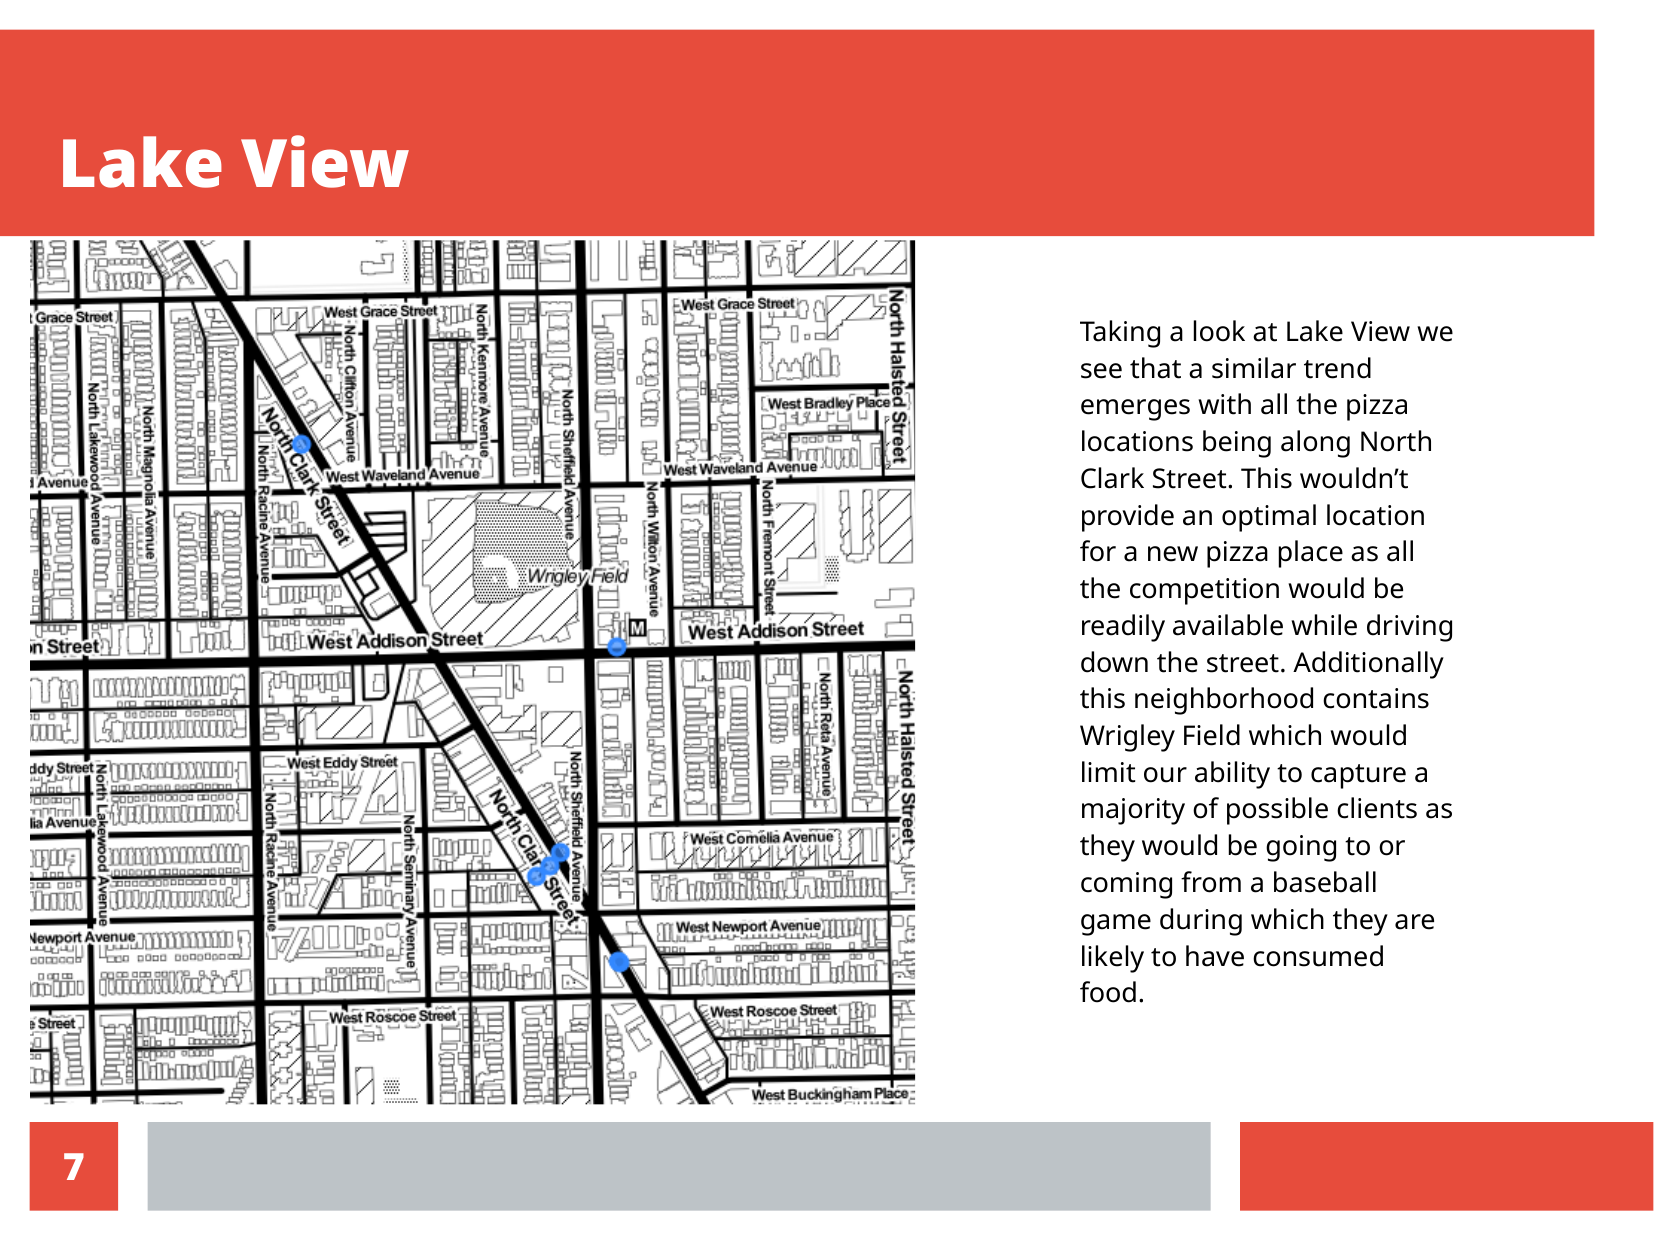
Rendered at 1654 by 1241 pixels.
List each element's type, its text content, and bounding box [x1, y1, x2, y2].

text_box Taking a look at Lake View we see that a similar trend emerges with all the pizza locations being along North Clark Street. This wouldn’t provide an optimal location for a new pizza place as all the competition would be readily available while driving down the street. Additionally this neighborhood contains Wrigley Field which would limit our ability to capture a majority of possible clients as they would be going to or coming from a baseball game during which they are likely to have consumed food. [1065, 305, 1471, 946]
picture [30, 240, 916, 1106]
title Lake View [59, 59, 1595, 207]
